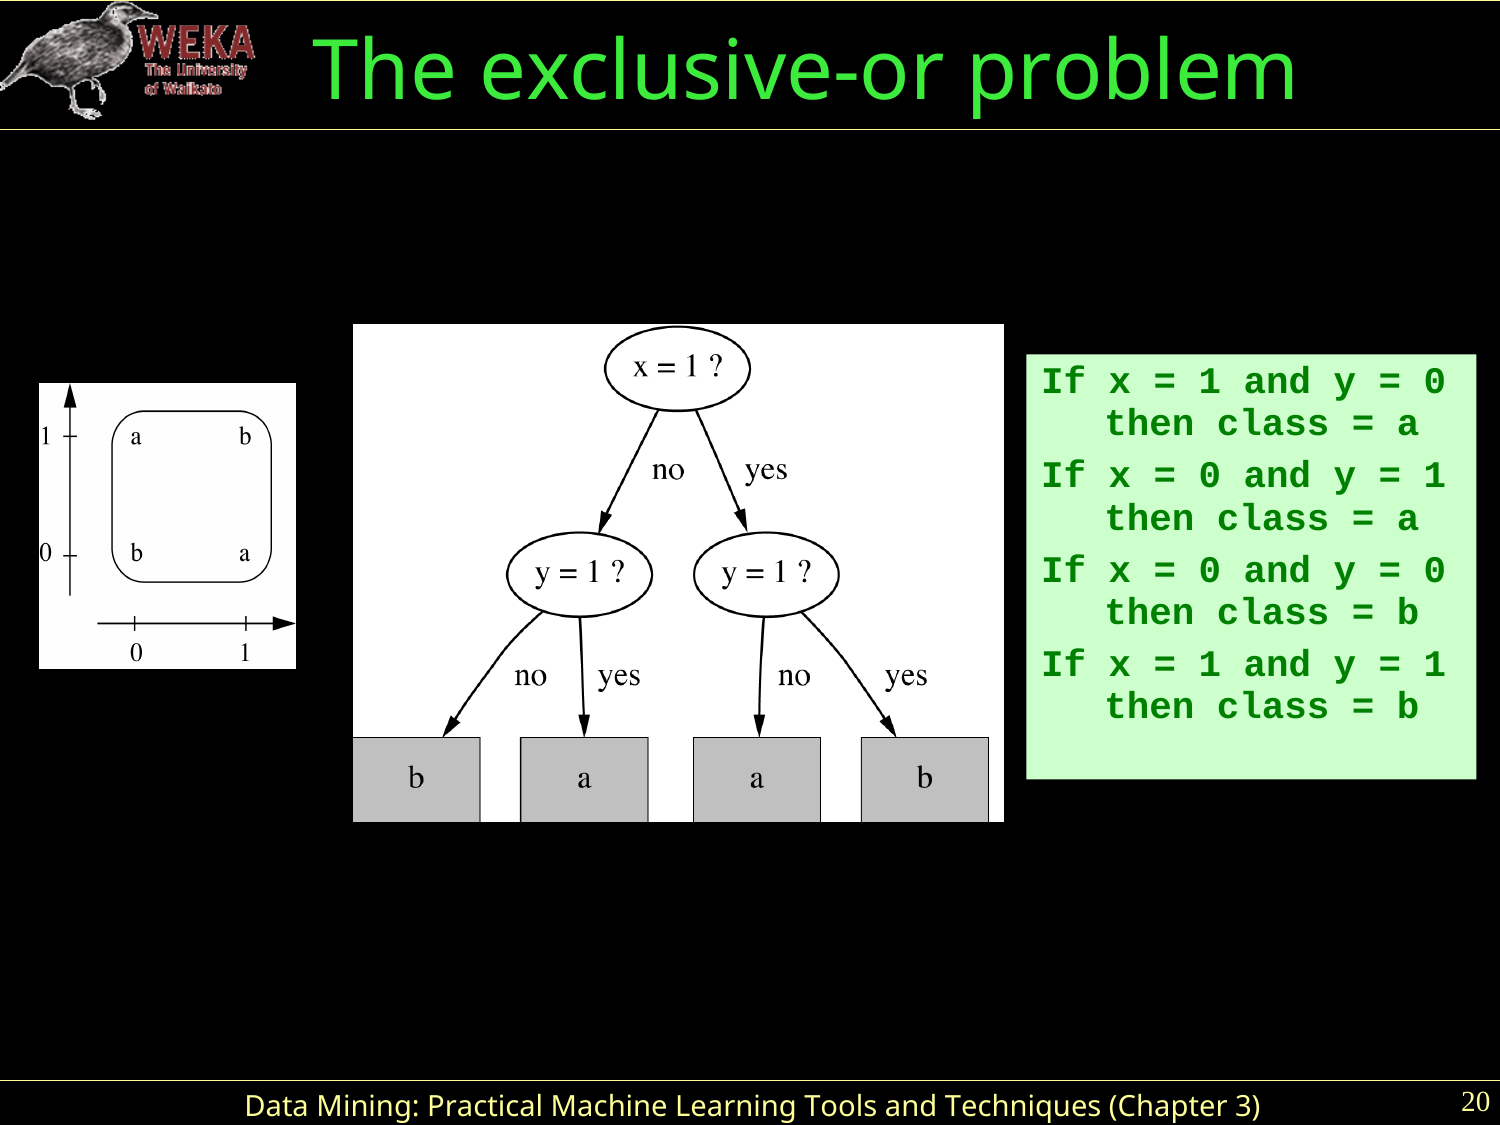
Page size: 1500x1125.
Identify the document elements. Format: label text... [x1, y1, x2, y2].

picture [353, 324, 1004, 822]
title The exclusive-or problem [297, 0, 1500, 148]
picture [39, 383, 296, 669]
picture [0, 1, 266, 129]
text_box If x = 1 and y = 0 then class = a If x = 0 and y = 1 then class = a If x = 0 and y = 0 then class = b If x = 1 and y = 1 then class = b [1026, 354, 1477, 780]
